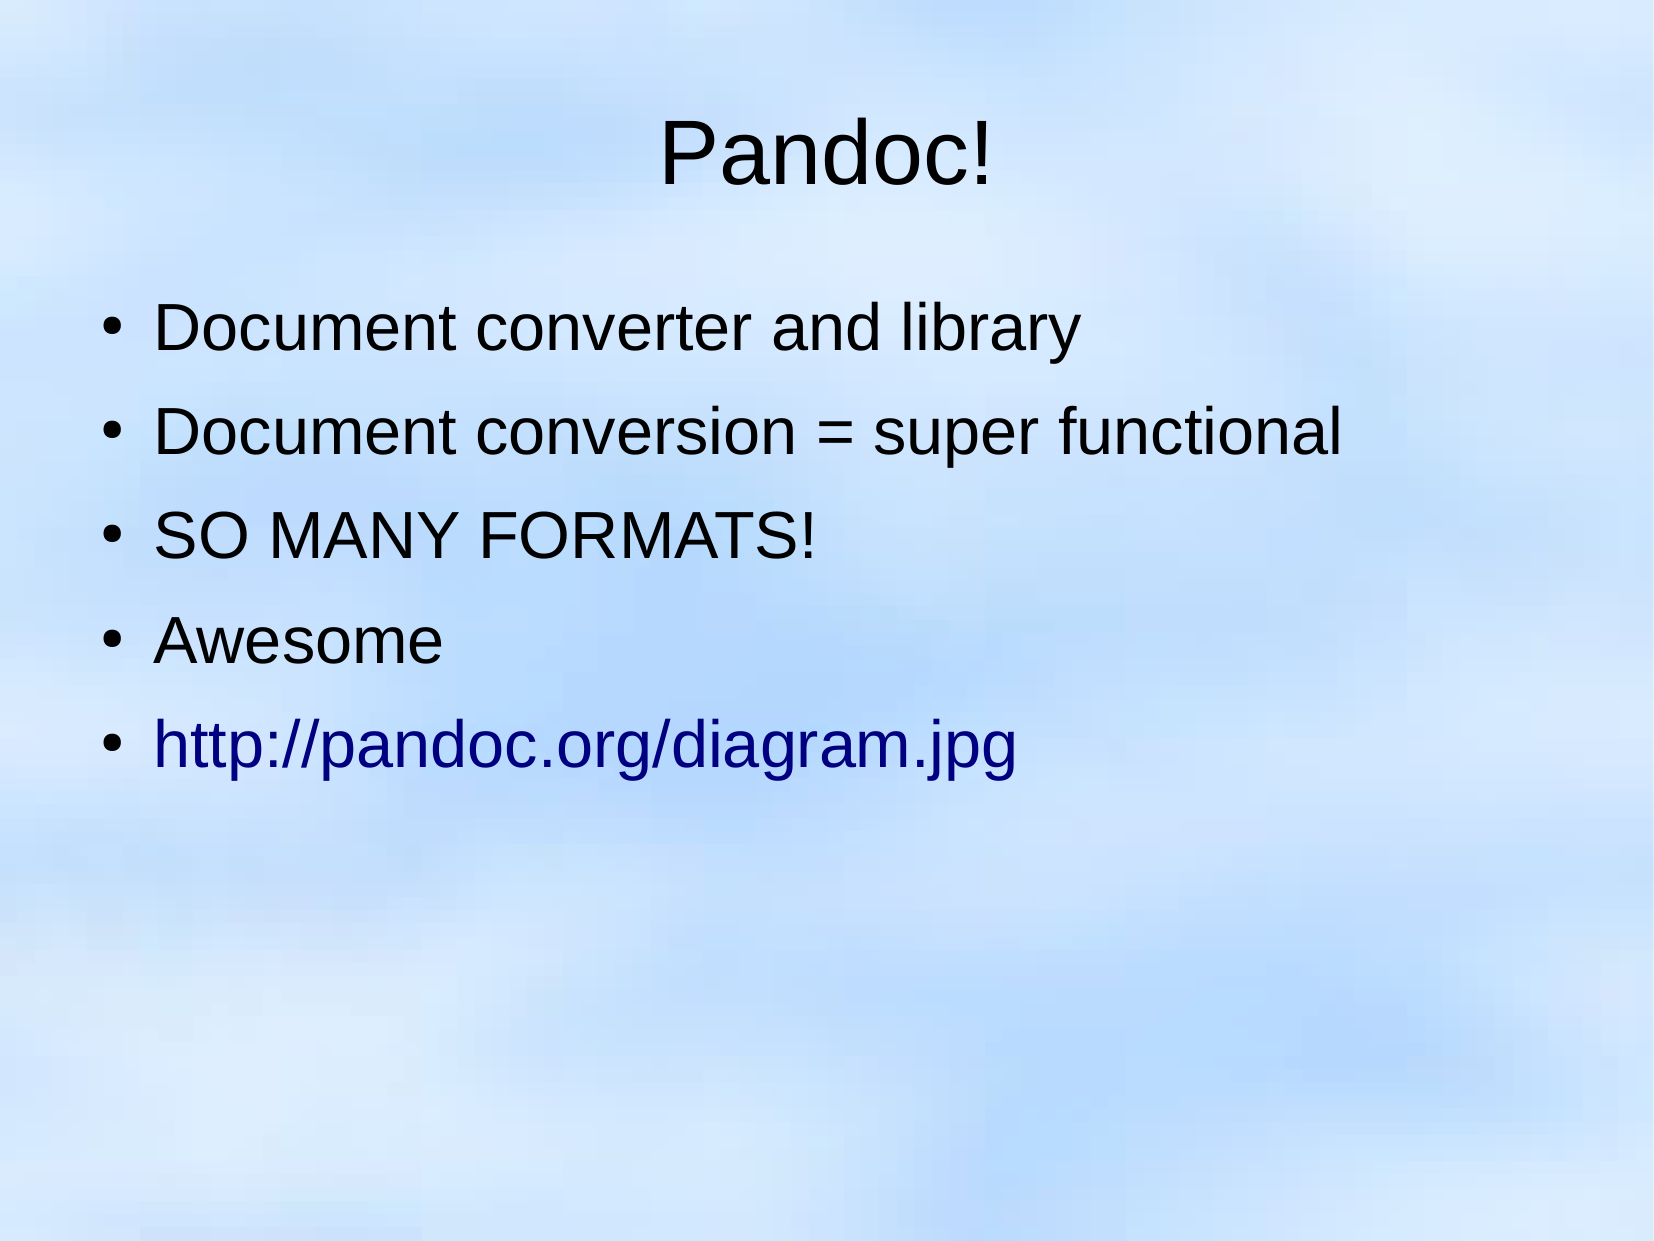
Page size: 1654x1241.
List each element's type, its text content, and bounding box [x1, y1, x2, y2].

title Pandoc! [82, 49, 1571, 257]
picture [0, 0, 1654, 1241]
list Document converter and library Document conversion = super functional SO MANY FORMATS! Awesome http://pandoc.org/diagram.jpg [82, 290, 1571, 1010]
